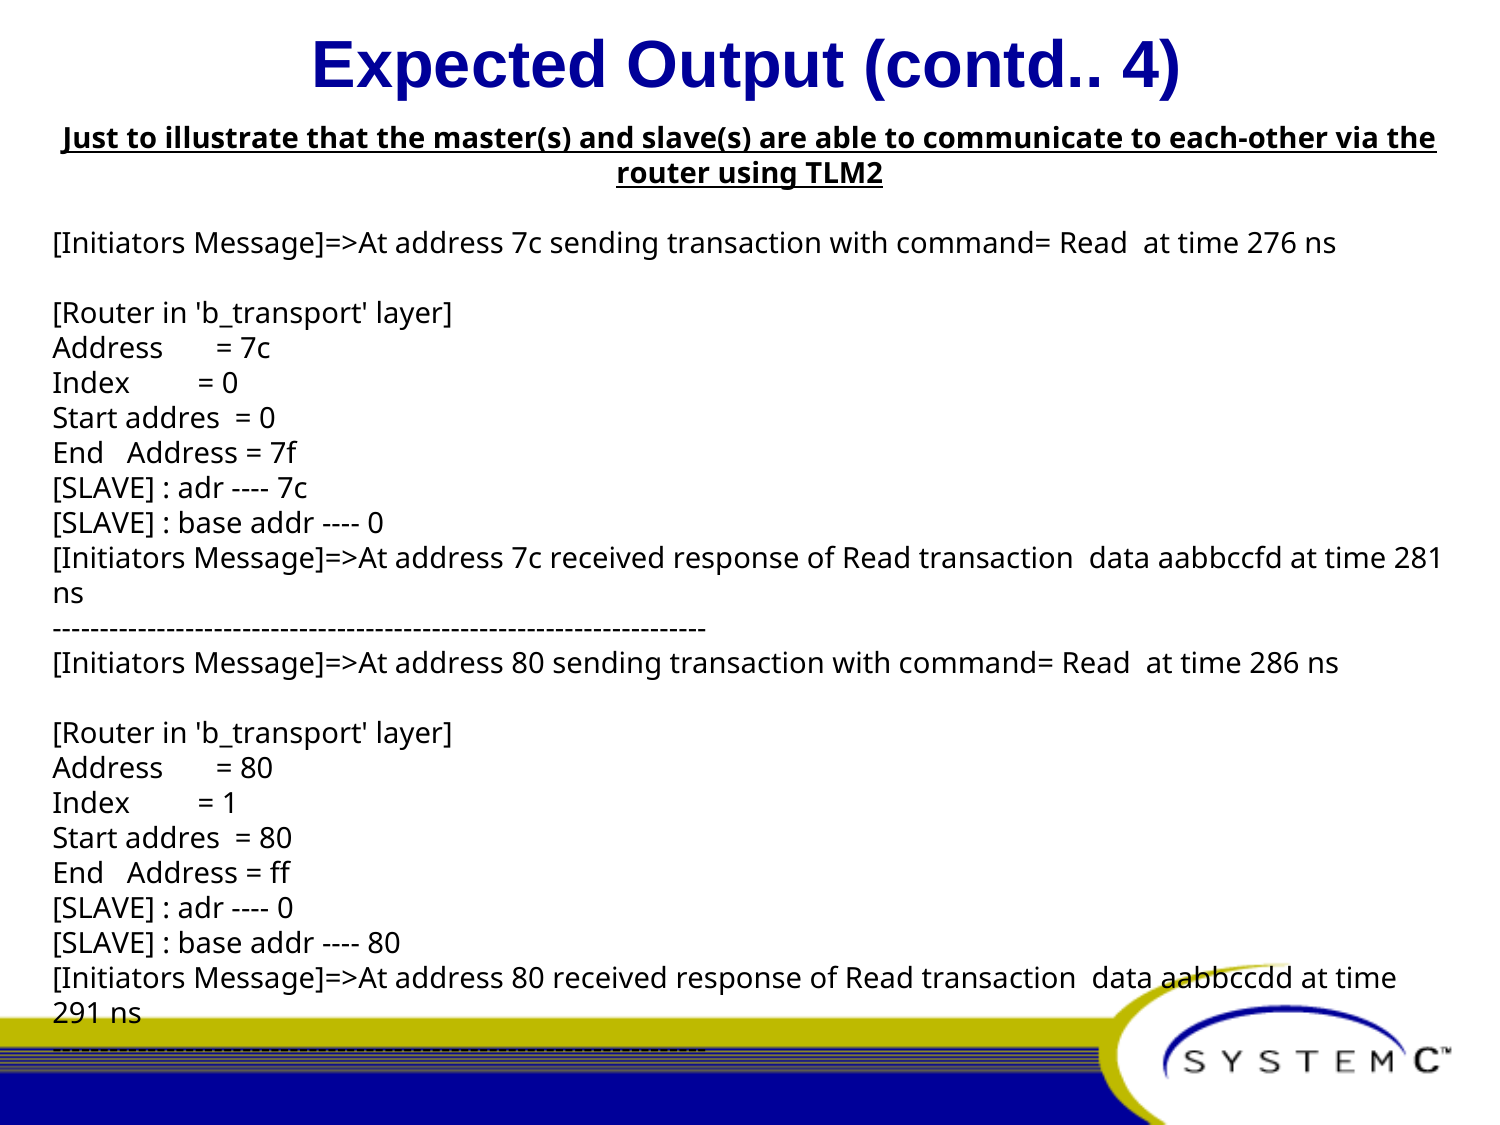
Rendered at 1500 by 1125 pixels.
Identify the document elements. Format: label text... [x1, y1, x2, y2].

text_box Expected Output (contd.. 4) [215, 25, 1279, 109]
picture [0, 0, 1500, 1125]
text_box Just to illustrate that the master(s) and slave(s) are able to communicate to each-other via the router using TLM2 [Initiators Message]=>At address 7c sending transaction with command= Read at time 276 ns [Router in 'b_transport' layer] Address = 7c Index = 0 Start addres = 0 End Address = 7f [SLAVE] : adr ---- 7c [SLAVE] : base addr ---- 0 [Initiators Message]=>At address 7c received response of Read transaction data aabbccfd at time 281 ns --------------------------------------------------------------------- [Initiators Message]=>At address 80 sending transaction with command= Read at time 286 ns [Router in 'b_transport' layer] Address = 80 Index = 1 Start addres = 80 End Address = ff [SLAVE] : adr ---- 0 [SLAVE] : base addr ---- 80 [Initiators Message]=>At address 80 received response of Read transaction data aabbccdd at time 291 ns --------------------------------------------------------------------- [37, 112, 1463, 1013]
